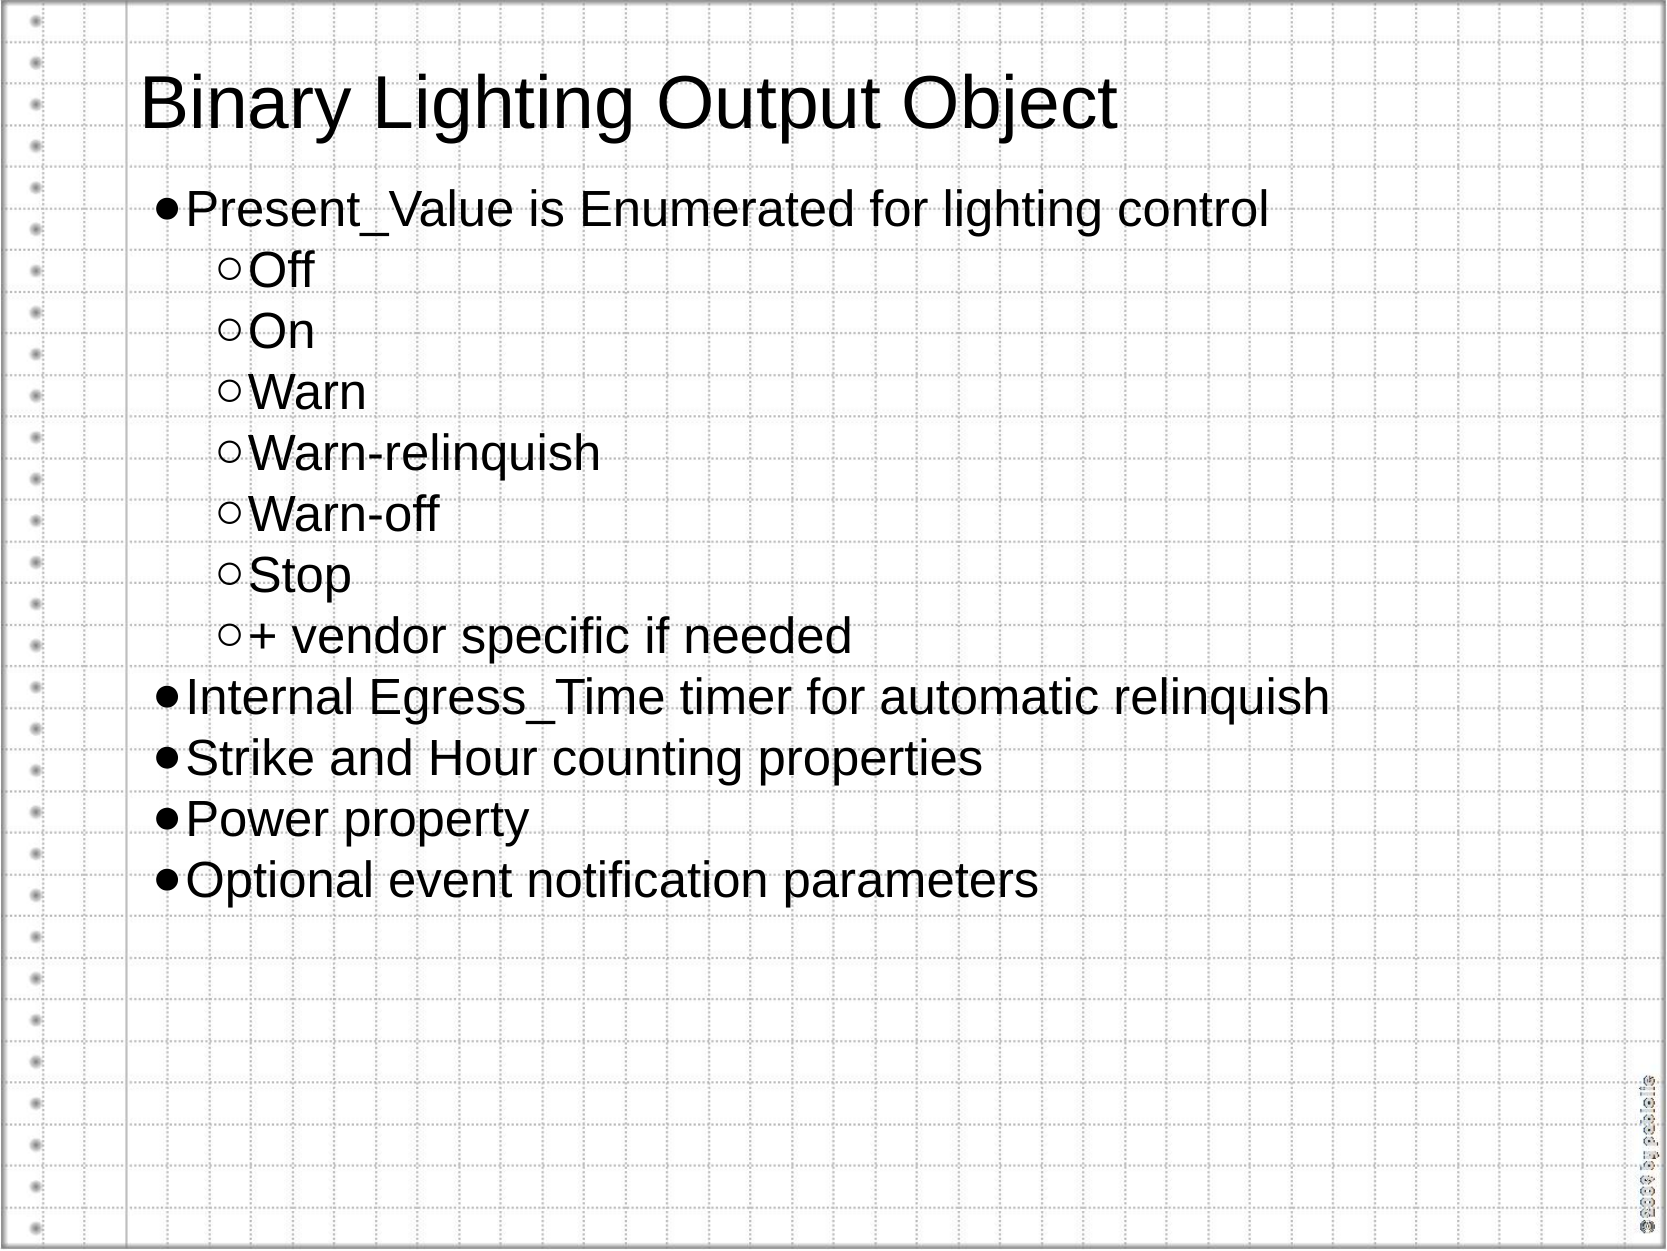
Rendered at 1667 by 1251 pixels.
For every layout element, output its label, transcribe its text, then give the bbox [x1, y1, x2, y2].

title Binary Lighting Output Object [133, 47, 1630, 170]
list Present_Value is Enumerated for lighting control Off On Warn Warn-relinquish Warn-off Stop + vendor specific if needed Internal Egress_Time timer for automatic relinquish Strike and Hour counting properties Power property Optional event notification parameters [116, 169, 1615, 1196]
picture [0, 0, 1667, 1250]
